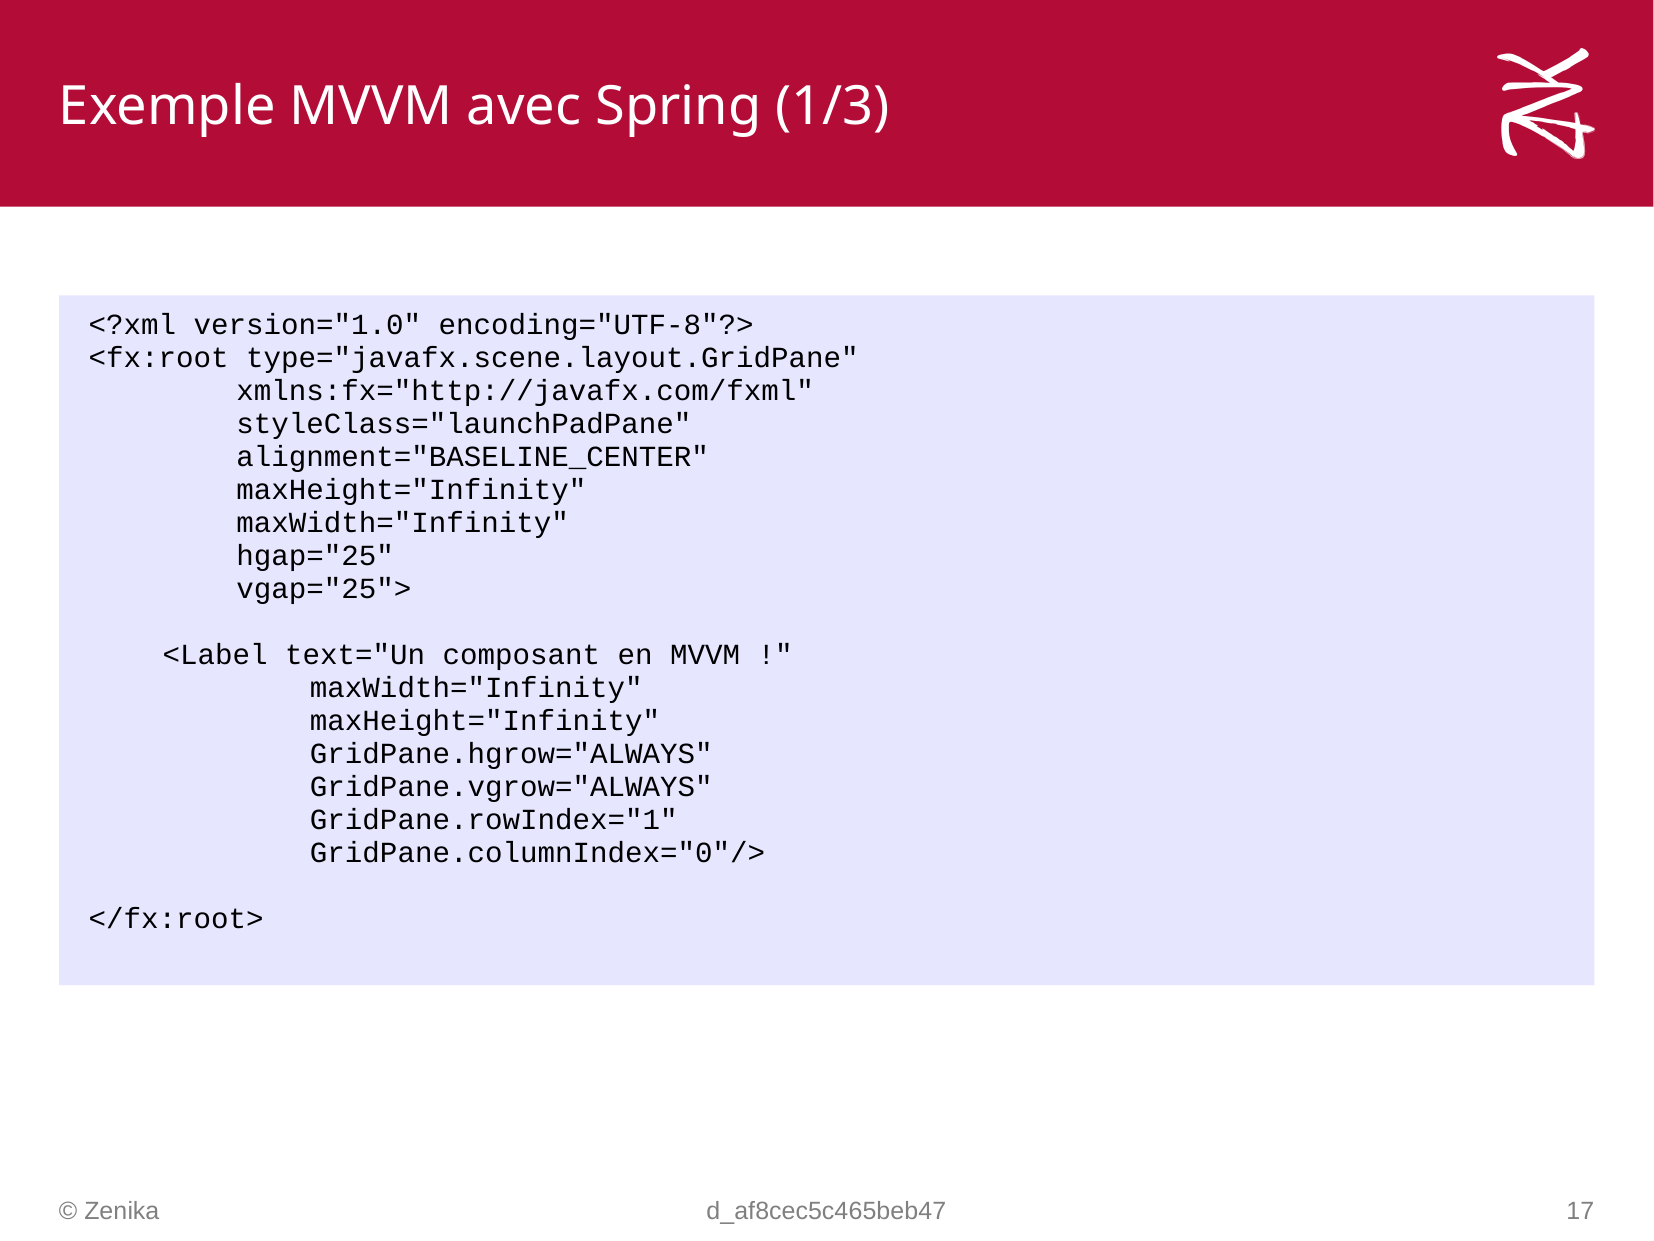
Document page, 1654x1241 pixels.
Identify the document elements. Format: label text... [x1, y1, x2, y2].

text_box <?xml version="1.0" encoding="UTF-8"?> <fx:root type="javafx.scene.layout.GridPane" xmlns:fx="http://javafx.com/fxml" styleClass="launchPadPane" alignment="BASELINE_CENTER" maxHeight="Infinity" maxWidth="Infinity" hgap="25" vgap="25"> <Label text="Un composant en MVVM !" maxWidth="Infinity" maxHeight="Infinity" GridPane.hgrow="ALWAYS" GridPane.vgrow="ALWAYS" GridPane.rowIndex="1" GridPane.columnIndex="0"/> </fx:root> [59, 295, 1595, 950]
title Exemple MVVM avec Spring (1/3) [59, 29, 1595, 178]
